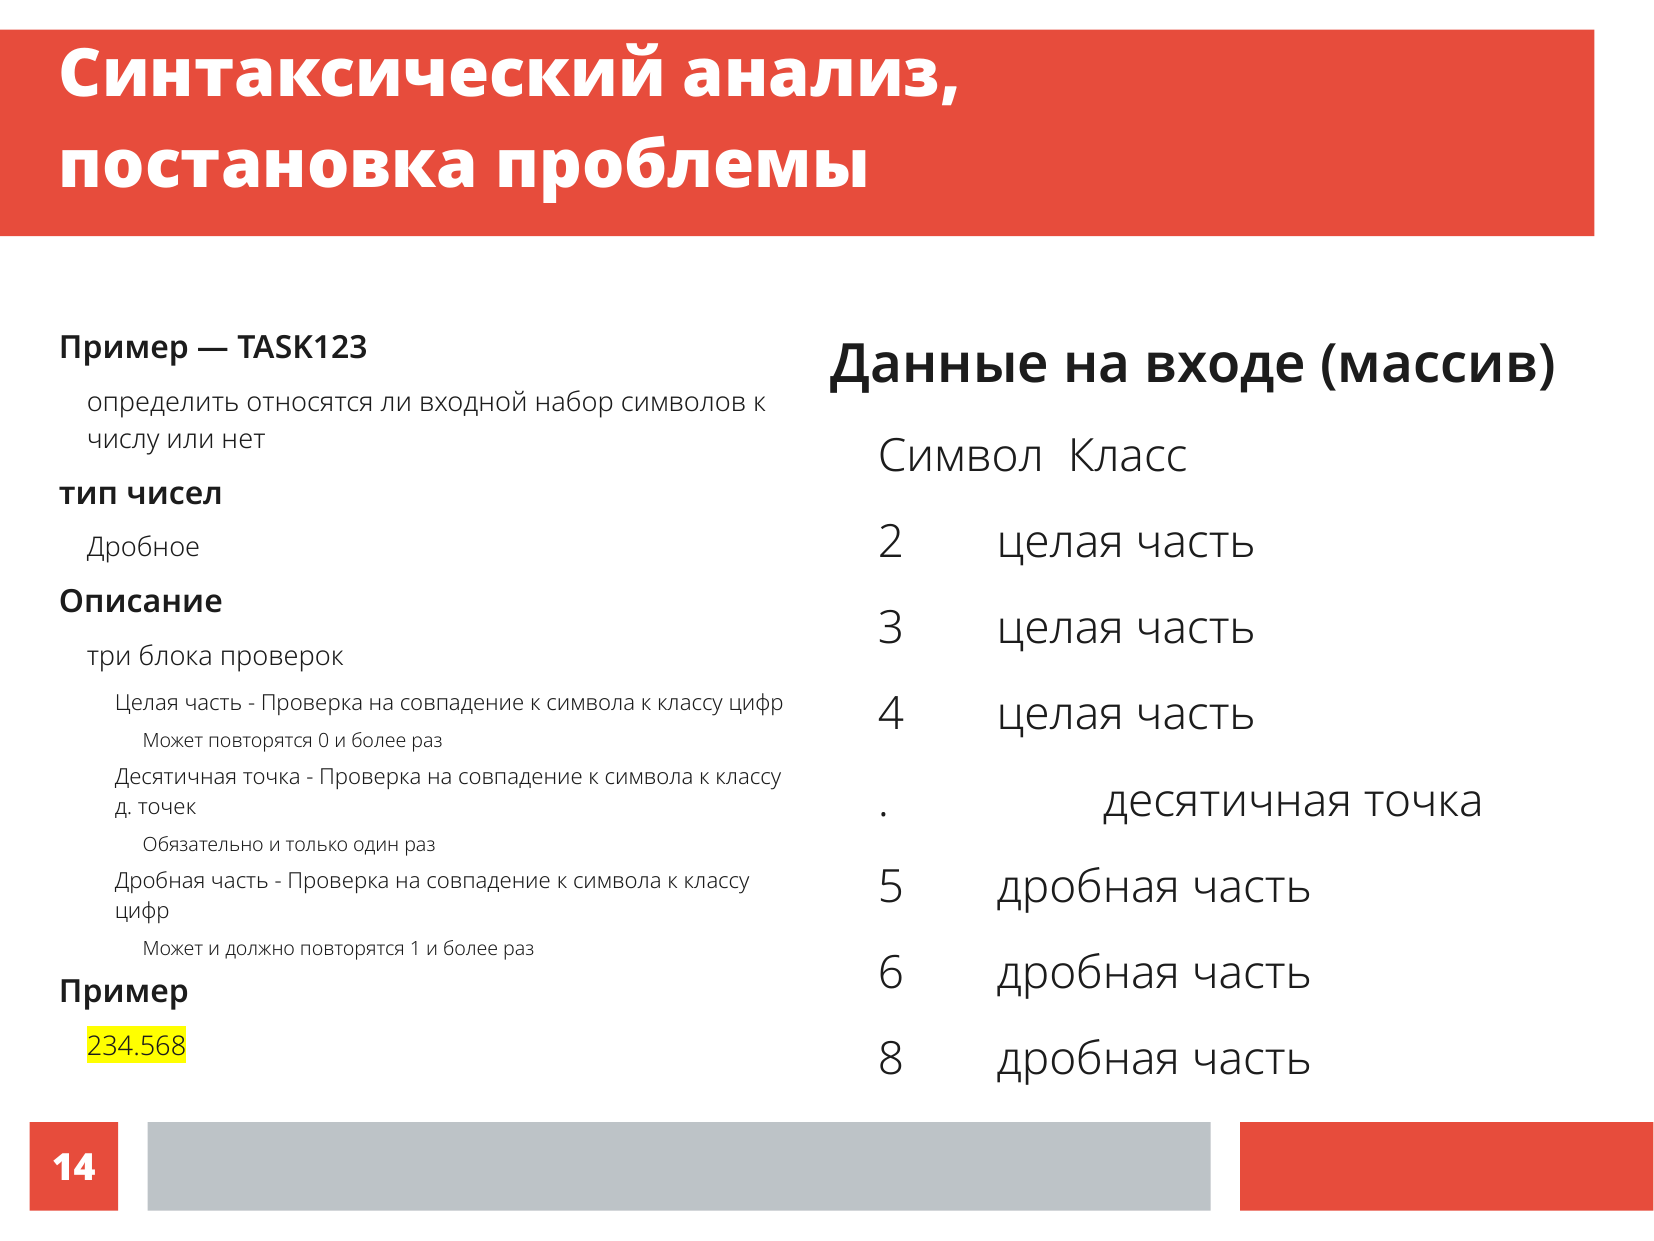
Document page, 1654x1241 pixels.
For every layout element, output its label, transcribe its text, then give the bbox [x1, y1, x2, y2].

title Синтаксический анализ, постановка проблемы [59, 59, 1595, 207]
list Данные на входе (массив) Символ Класс 2 целая часть 3 целая часть 4 целая часть . десятичная точка 5 дробная часть 6 дробная часть 8 дробная часть [830, 324, 1566, 1093]
list Пример — TASK123 определить относятся ли входной набор символов к числу или нет тип чисел Дробное Описание три блока проверок Целая часть - Проверка на совпадение к символа к классу цифр Может повторятся 0 и более раз Десятичная точка - Проверка на совпадение к символа к классу д. точек Обязательно и только один раз Дробная часть - Проверка на совпадение к символа к классу цифр Может и должно повторятся 1 и более раз Пример 234.568 [59, 324, 794, 1093]
